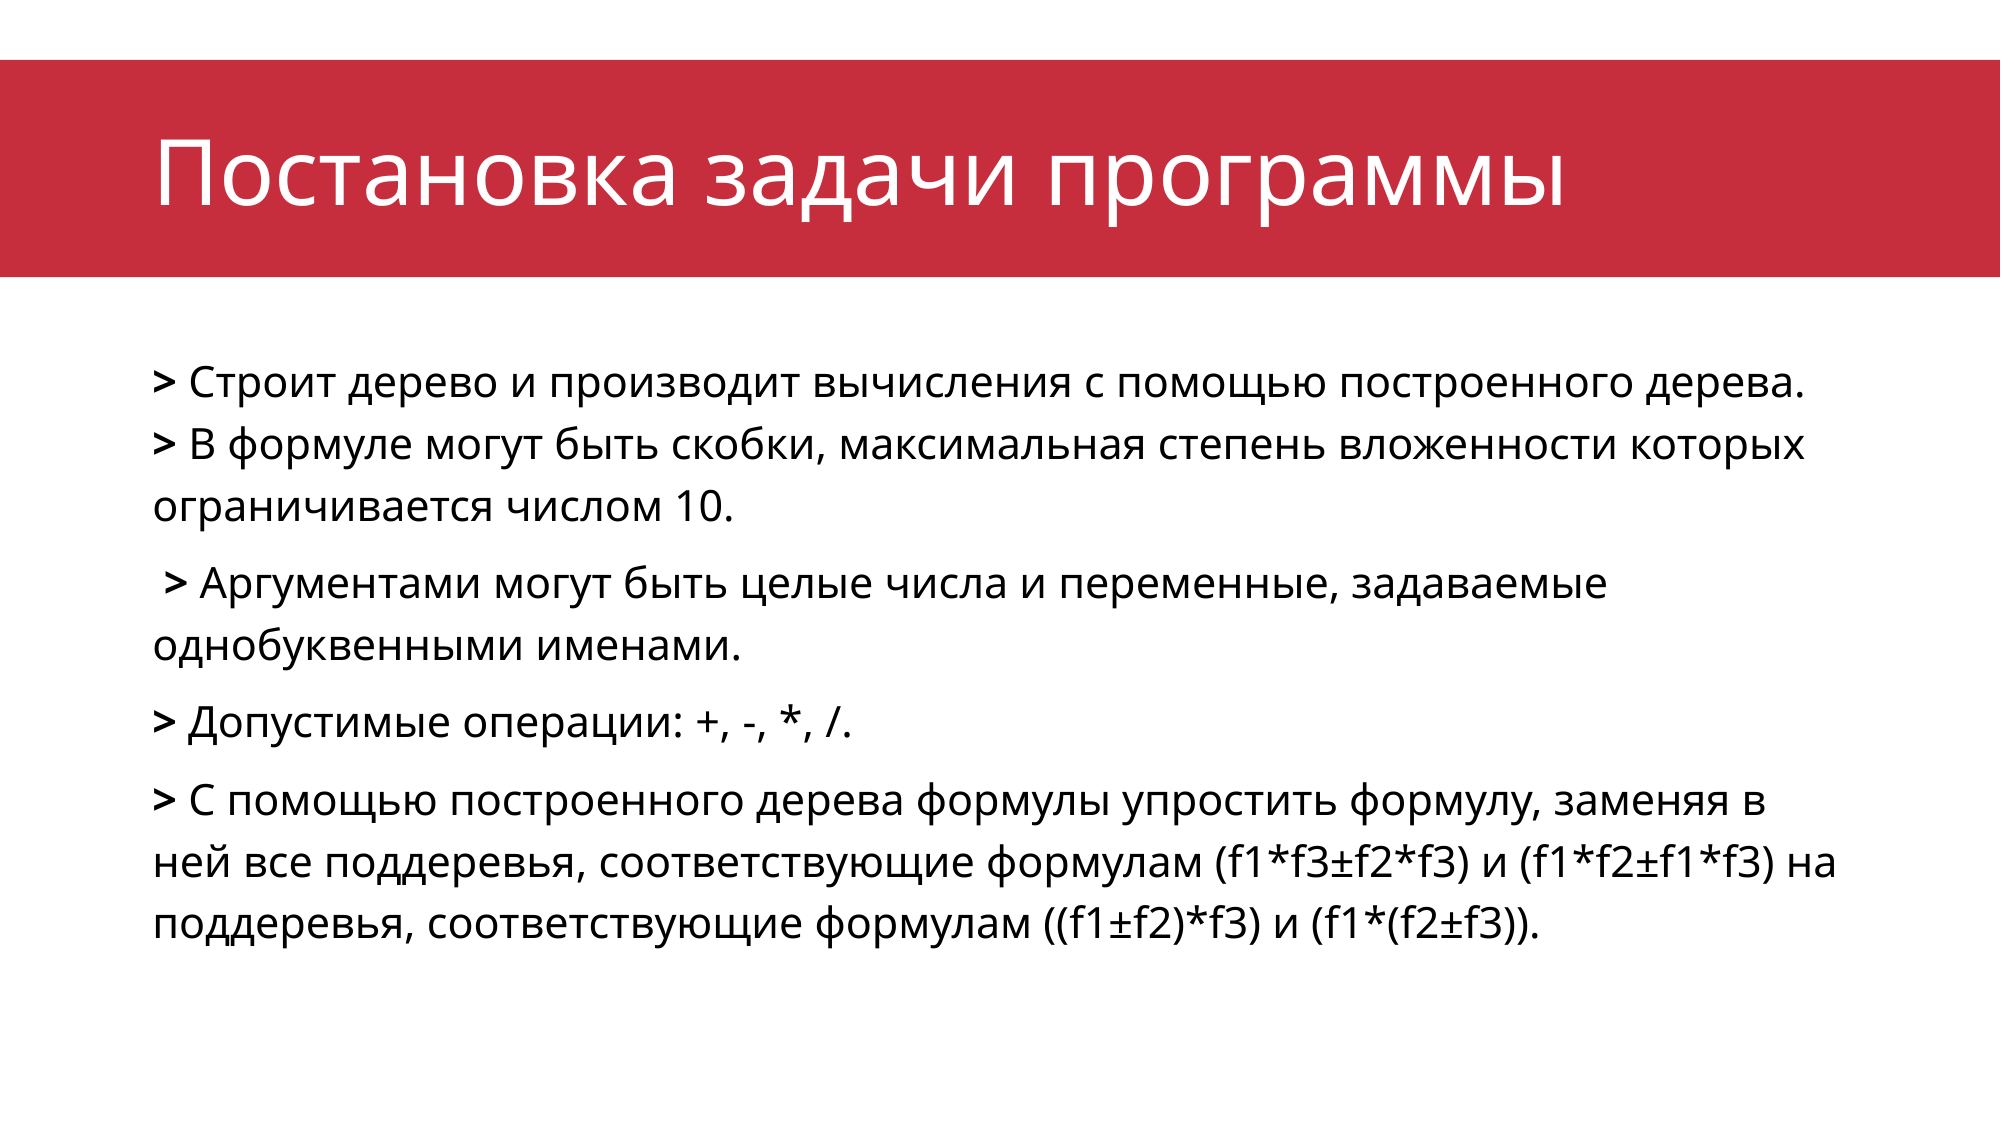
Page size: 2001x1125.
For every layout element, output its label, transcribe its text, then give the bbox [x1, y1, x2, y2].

list > Строит дерево и производит вычисления с помощью построенного дерева. > В формуле могут быть скобки, максимальная степень вложенности которых ограничивается числом 10. > Аргументами могут быть целые числа и переменные, задаваемые однобуквенными именами. > Допустимые операции: +, -, *, /. > С помощью построенного дерева формулы упростить формулу, заменяя в ней все поддеревья, соответствующие формулам (f1*f3±f2*f3) и (f1*f2±f1*f3) на поддеревья, соответствующие формулам ((f1±f2)*f3) и (f1*(f2±f3)). [137, 336, 1863, 1005]
title Постановка задачи программы [137, 59, 1863, 278]
